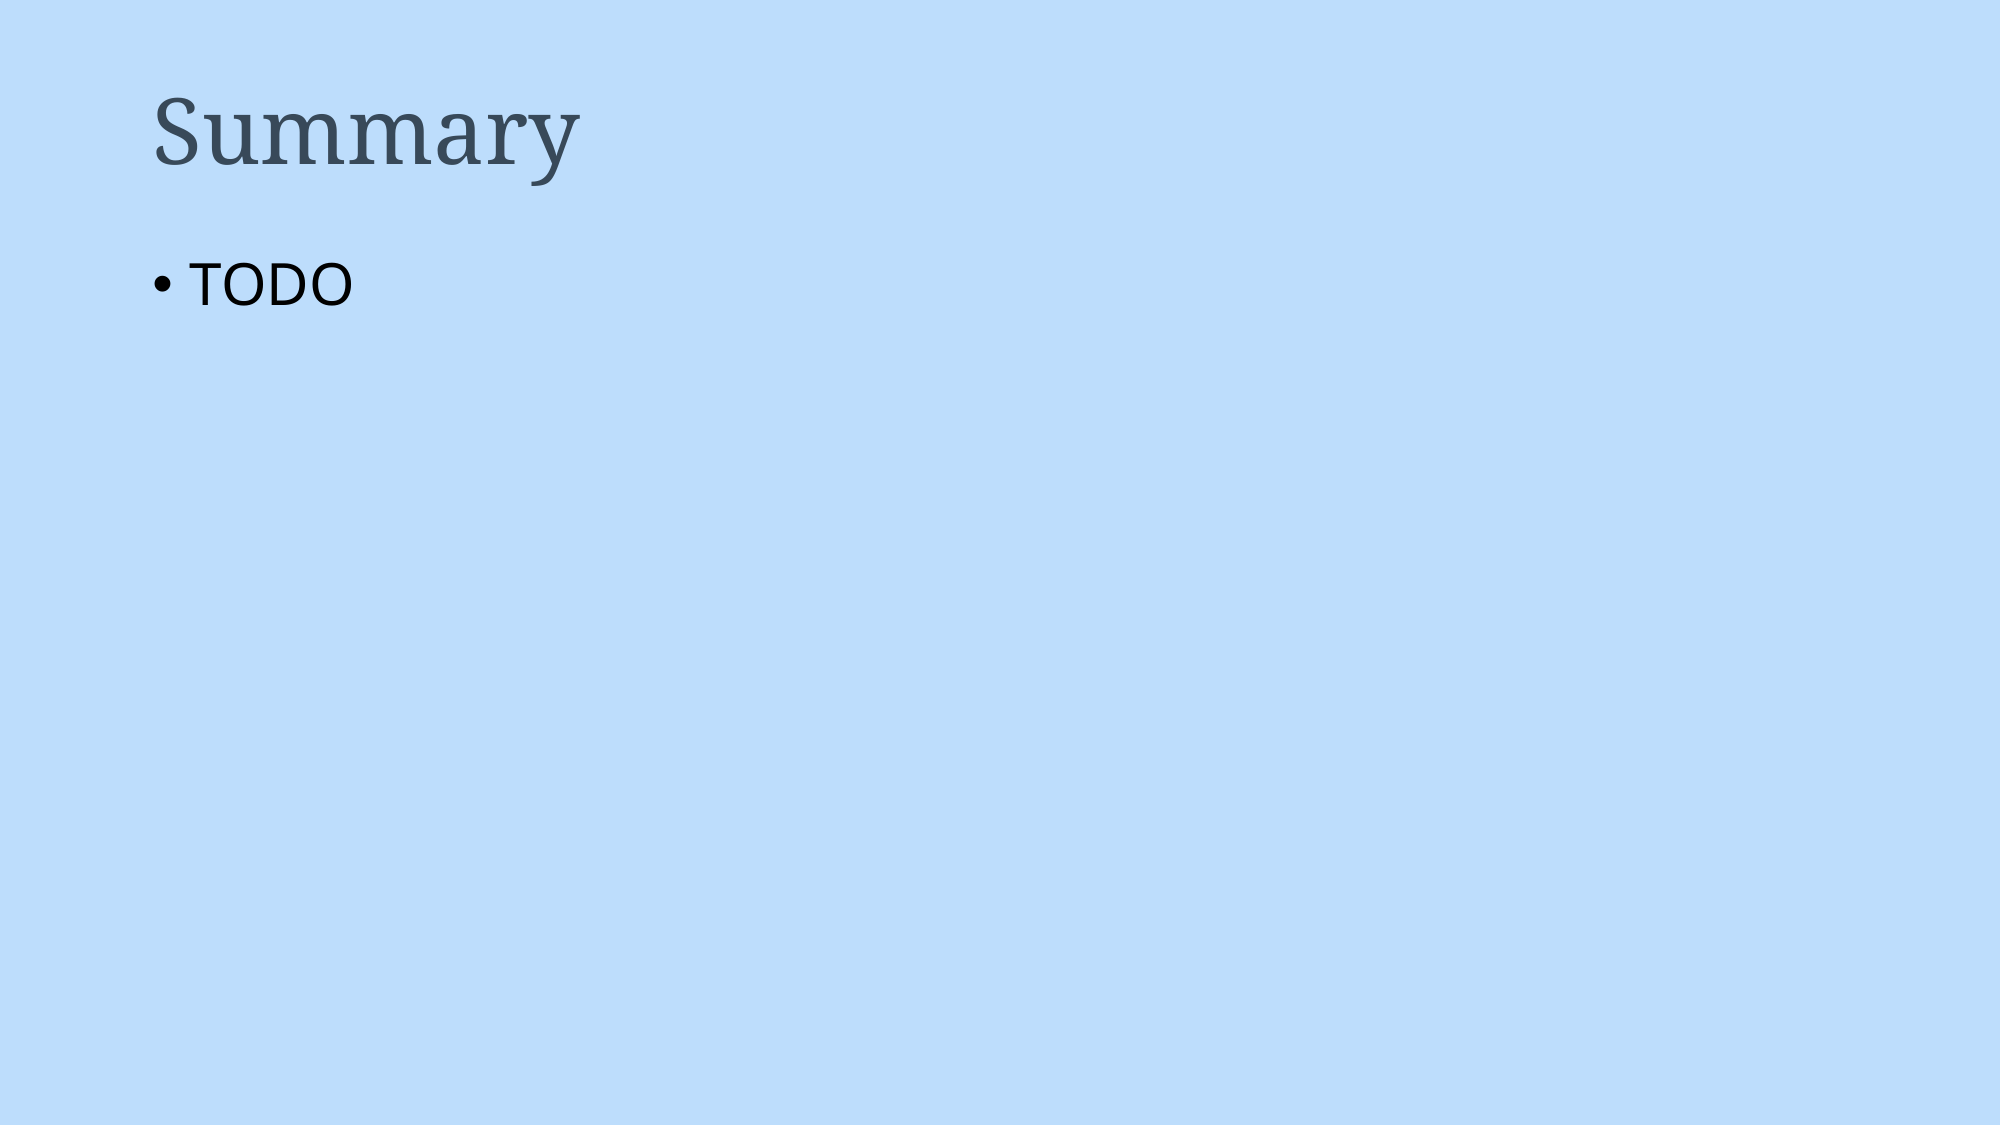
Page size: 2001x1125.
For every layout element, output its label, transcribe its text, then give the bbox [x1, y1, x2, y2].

list TODO [137, 247, 1863, 1014]
title Summary [137, 59, 1863, 211]
